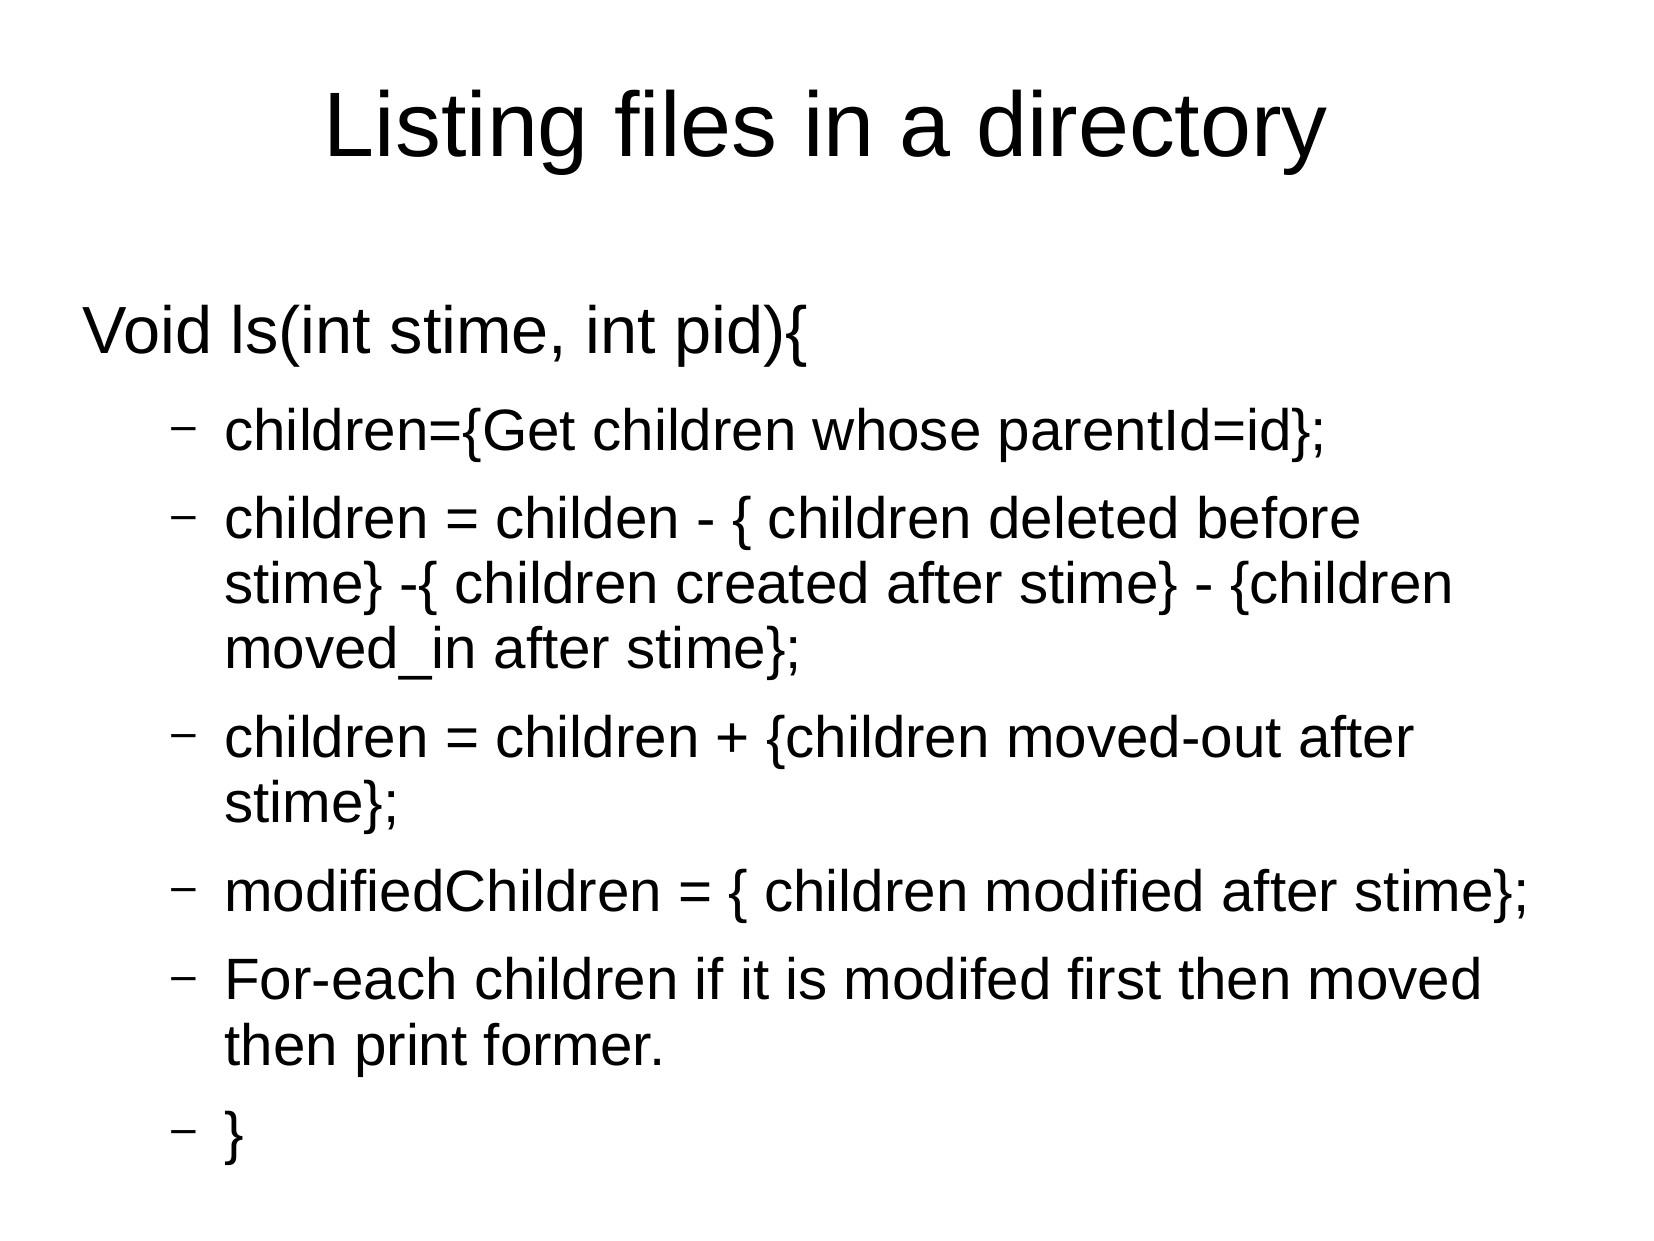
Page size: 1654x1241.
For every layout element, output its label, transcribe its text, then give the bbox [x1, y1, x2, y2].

list Void ls(int stime, int pid){ children={Get children whose parentId=id}; children = childen - { children deleted before stime} -{ children created after stime} - {children moved_in after stime}; children = children + {children moved-out after stime}; modifiedChildren = { children modified after stime}; For-each children if it is modifed first then moved then print former. } [82, 188, 1538, 1205]
title Listing files in a directory [82, 49, 1571, 201]
